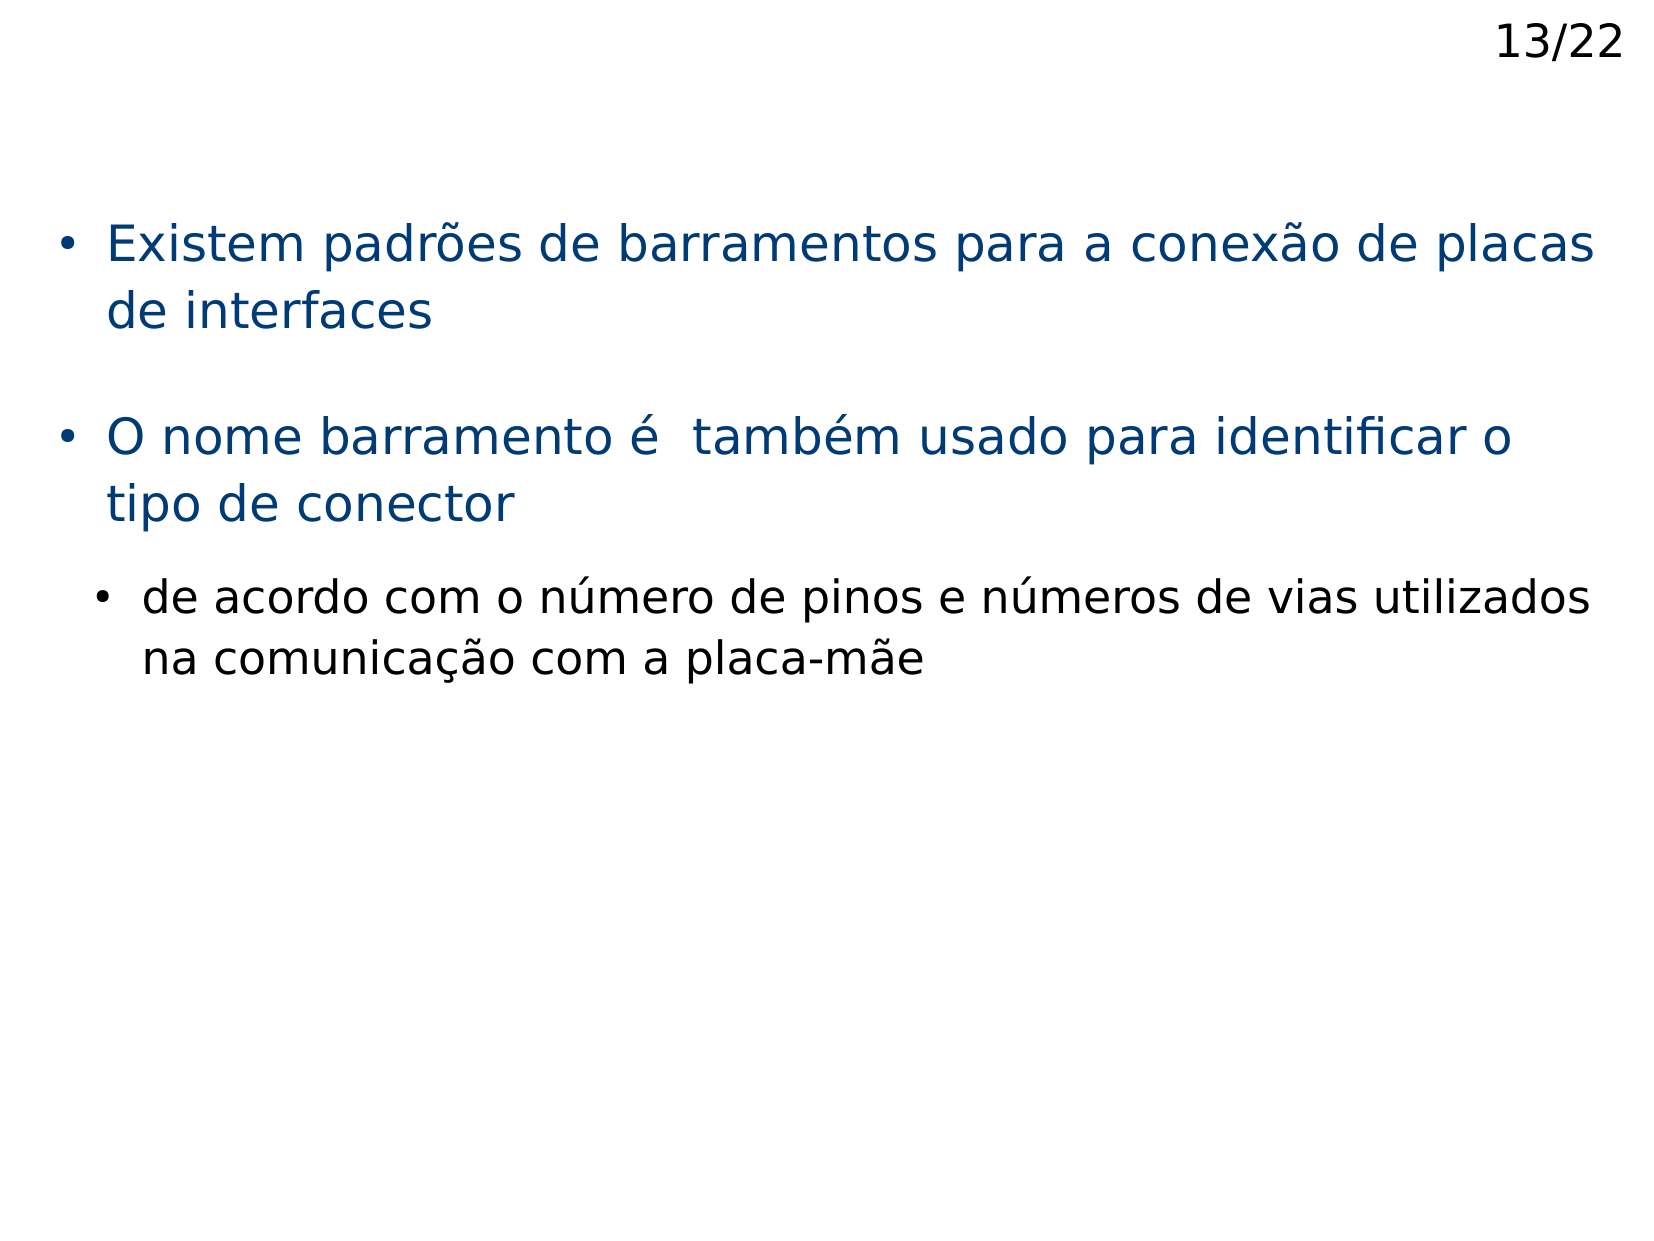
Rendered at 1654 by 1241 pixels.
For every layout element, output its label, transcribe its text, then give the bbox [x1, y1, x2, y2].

list Existem padrões de barramentos para a conexão de placas de interfaces O nome barramento é também usado para identificar o tipo de conector de acordo com o número de pinos e números de vias utilizados na comunicação com a placa-mãe [59, 206, 1625, 1211]
